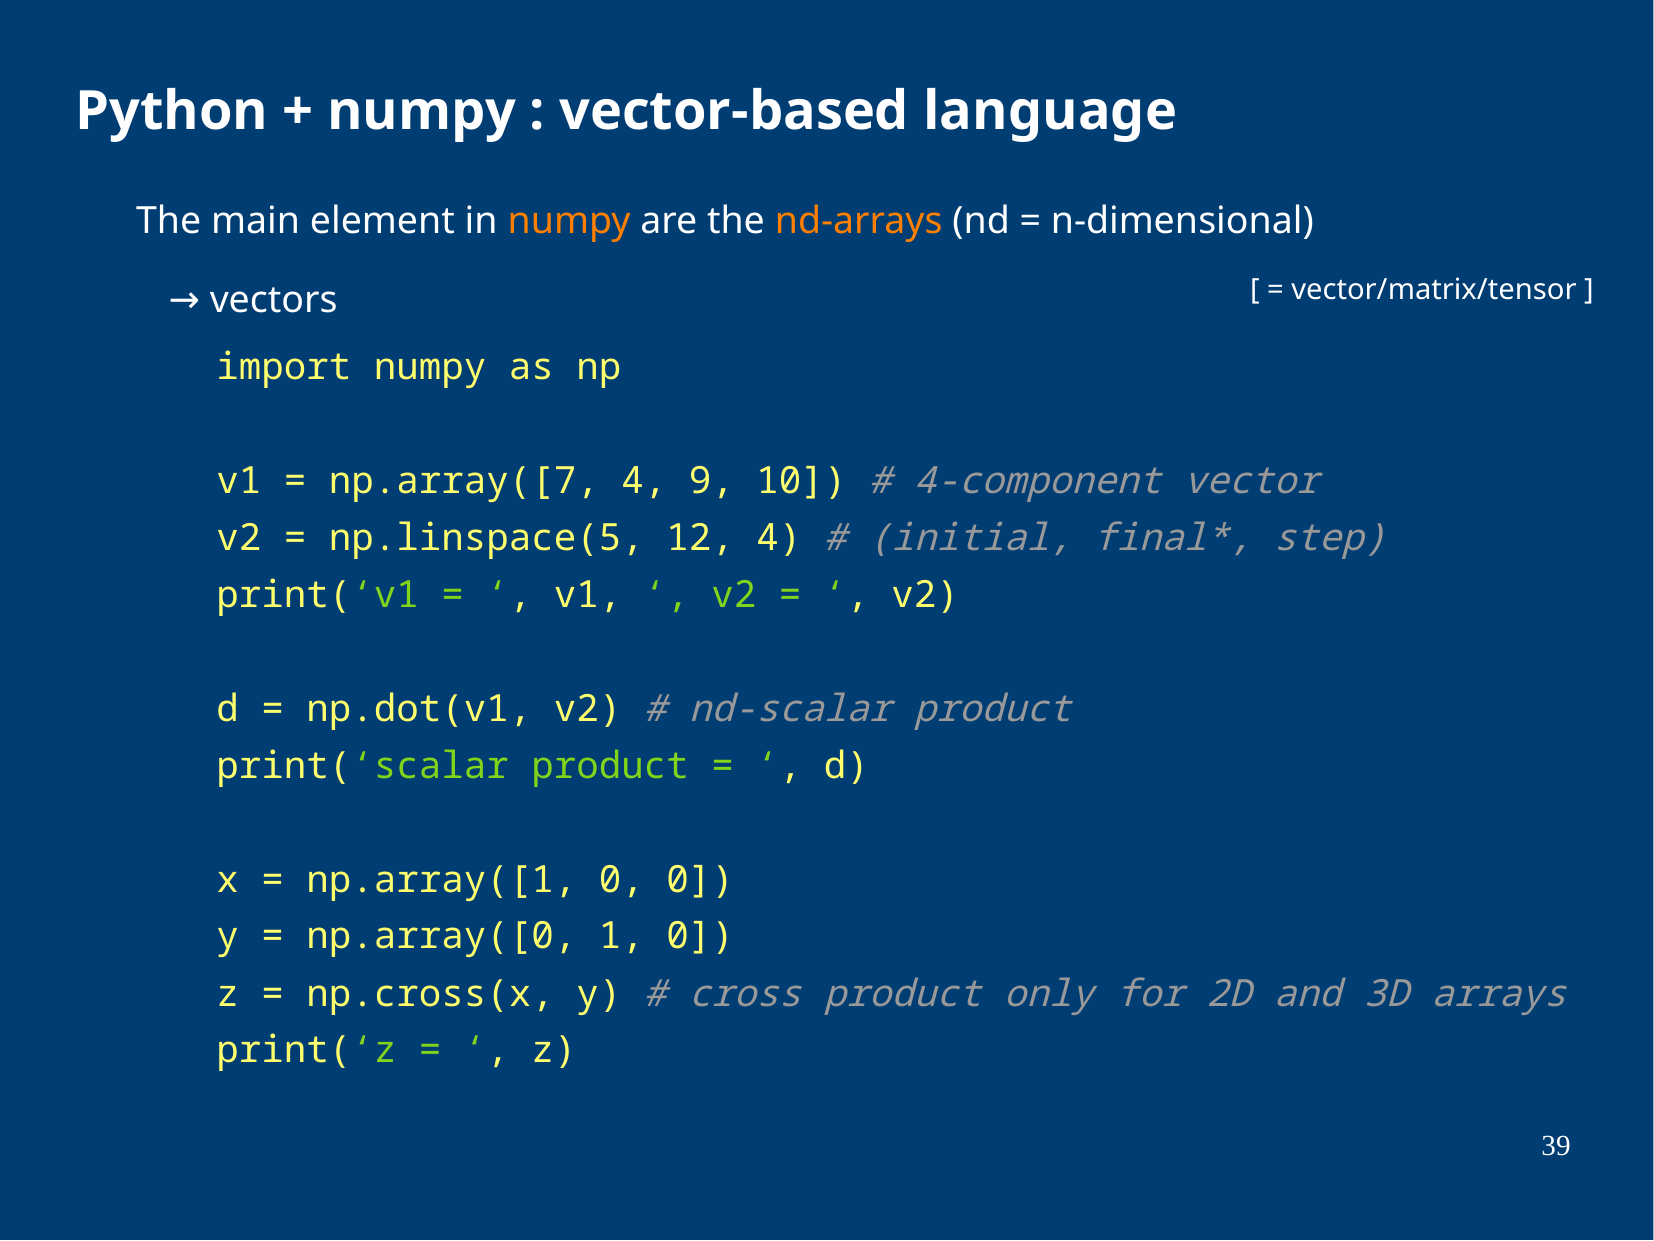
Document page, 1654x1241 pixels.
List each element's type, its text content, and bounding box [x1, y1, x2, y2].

text_box import numpy as np v1 = np.array([7, 4, 9, 10]) # 4-component vector v2 = np.linspace(5, 12, 4) # (initial, final*, step) print(‘v1 = ‘, v1, ‘, v2 = ‘, v2) d = np.dot(v1, v2) # nd-scalar product print(‘scalar product = ‘, d) x = np.array([1, 0, 0]) y = np.array([0, 1, 0]) z = np.cross(x, y) # cross product only for 2D and 3D arrays print(‘z = ‘, z) [201, 332, 1654, 1202]
text_box Python + numpy : vector-based language [60, 64, 1576, 167]
text_box [ = vector/matrix/tensor ] [1235, 261, 1654, 325]
text_box The main element in numpy are the nd-arrays (nd = n-dimensional) [121, 186, 1654, 262]
text_box → vectors [153, 265, 446, 341]
